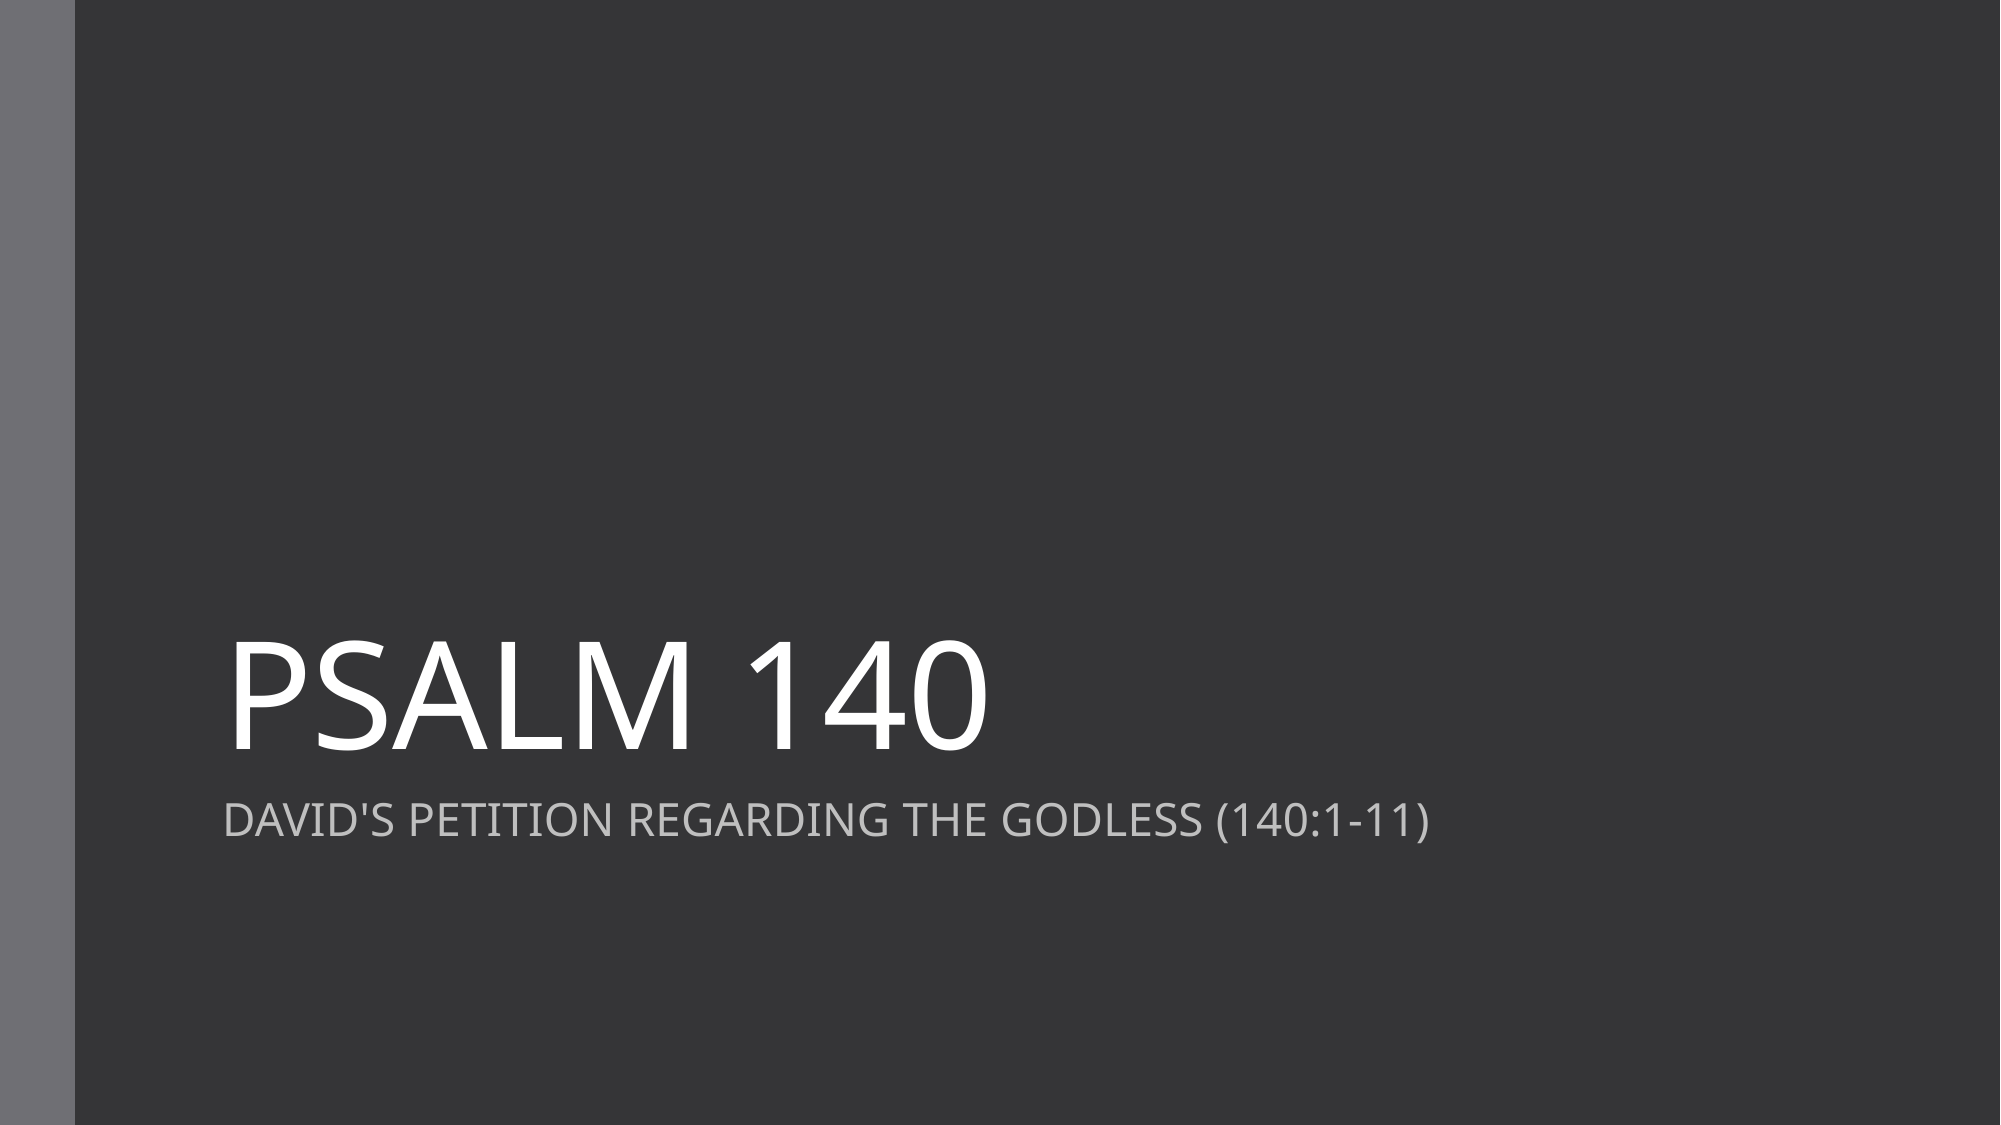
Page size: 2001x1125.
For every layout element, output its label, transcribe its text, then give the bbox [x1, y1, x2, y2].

title PSALM 140 [206, 124, 1752, 787]
subtitle DAVID'S PETITION REGARDING THE GODLESS (140:1-11) [206, 787, 1752, 1066]
